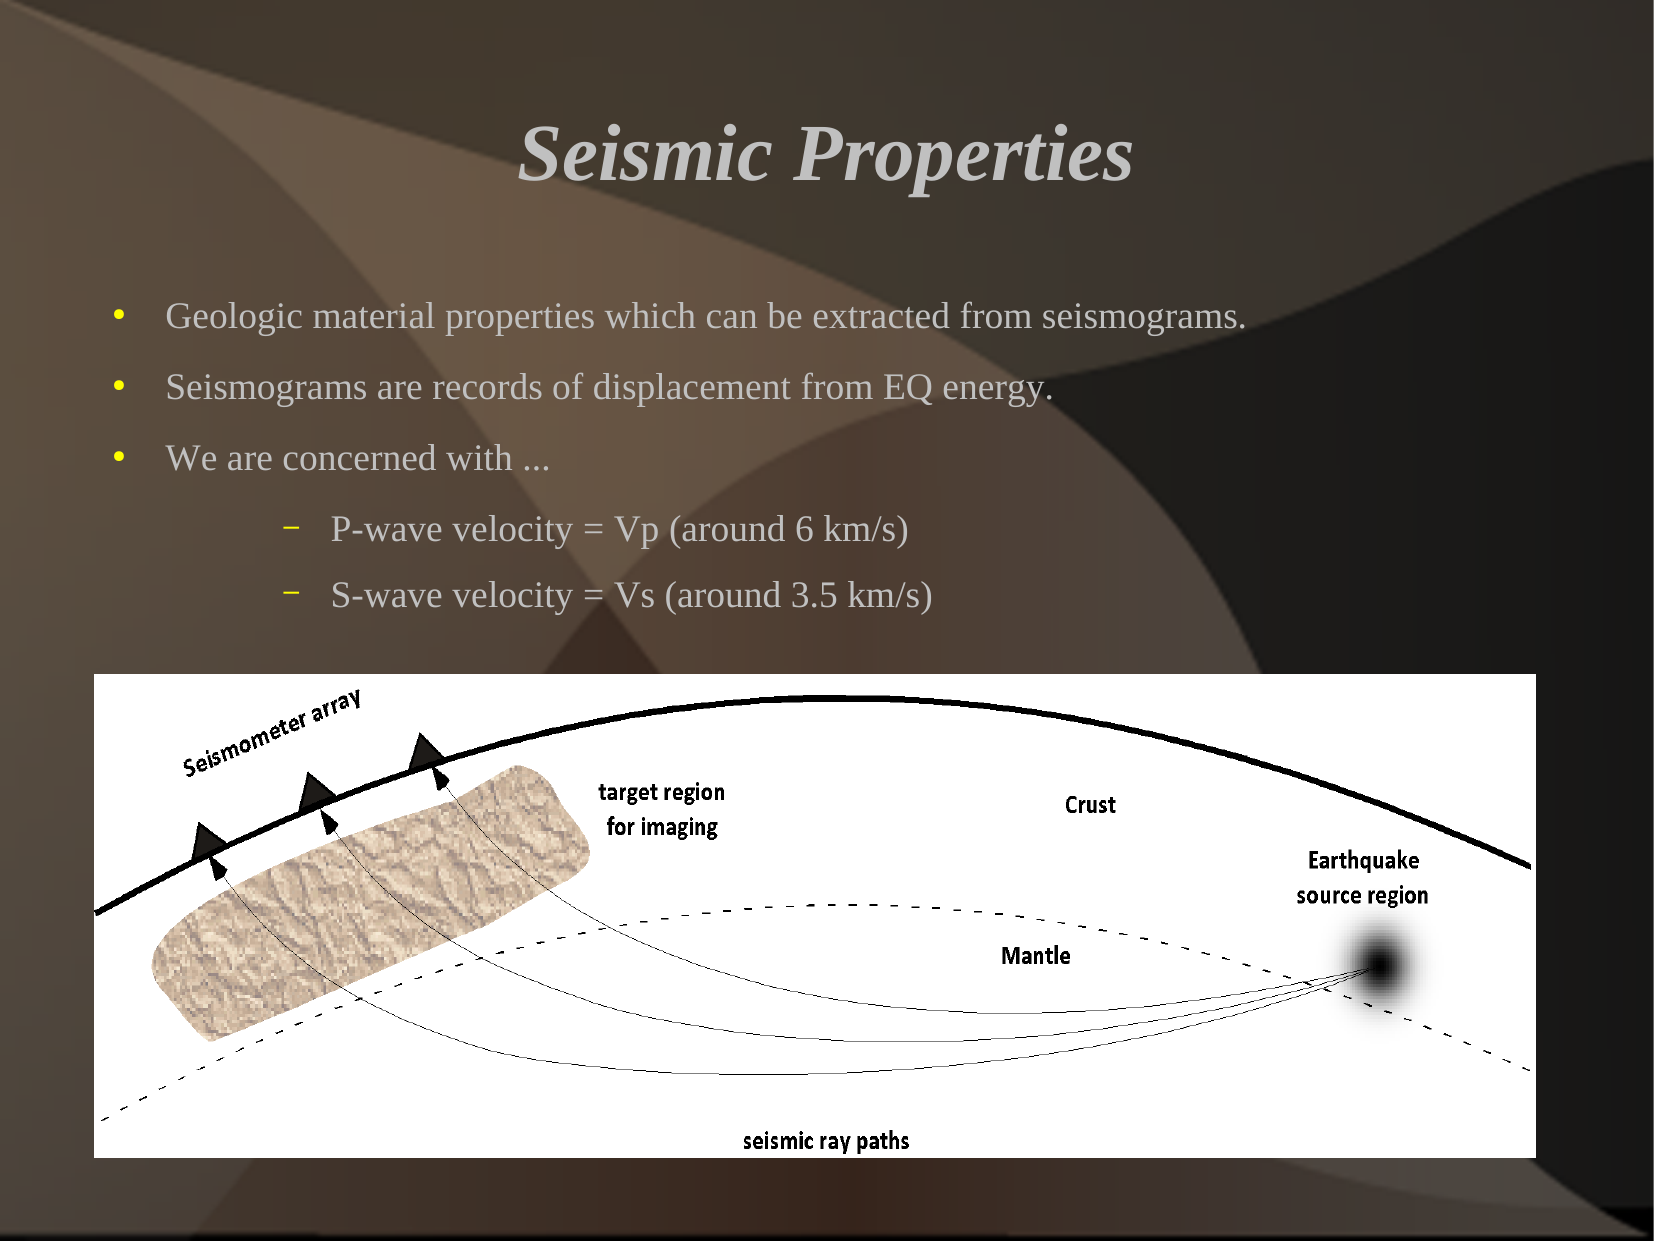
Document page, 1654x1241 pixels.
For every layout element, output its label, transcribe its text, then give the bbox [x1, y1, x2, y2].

list Geologic material properties which can be extracted from seismograms. Seismograms are records of displacement from EQ energy. We are concerned with ... P-wave velocity = Vp (around 6 km/s) S-wave velocity = Vs (around 3.5 km/s) [94, 295, 1560, 1099]
title Seismic Properties [82, 49, 1571, 257]
text_box P-wave [725, 921, 915, 1009]
picture [0, 0, 1654, 1241]
text_box S-wave [602, 956, 799, 1046]
